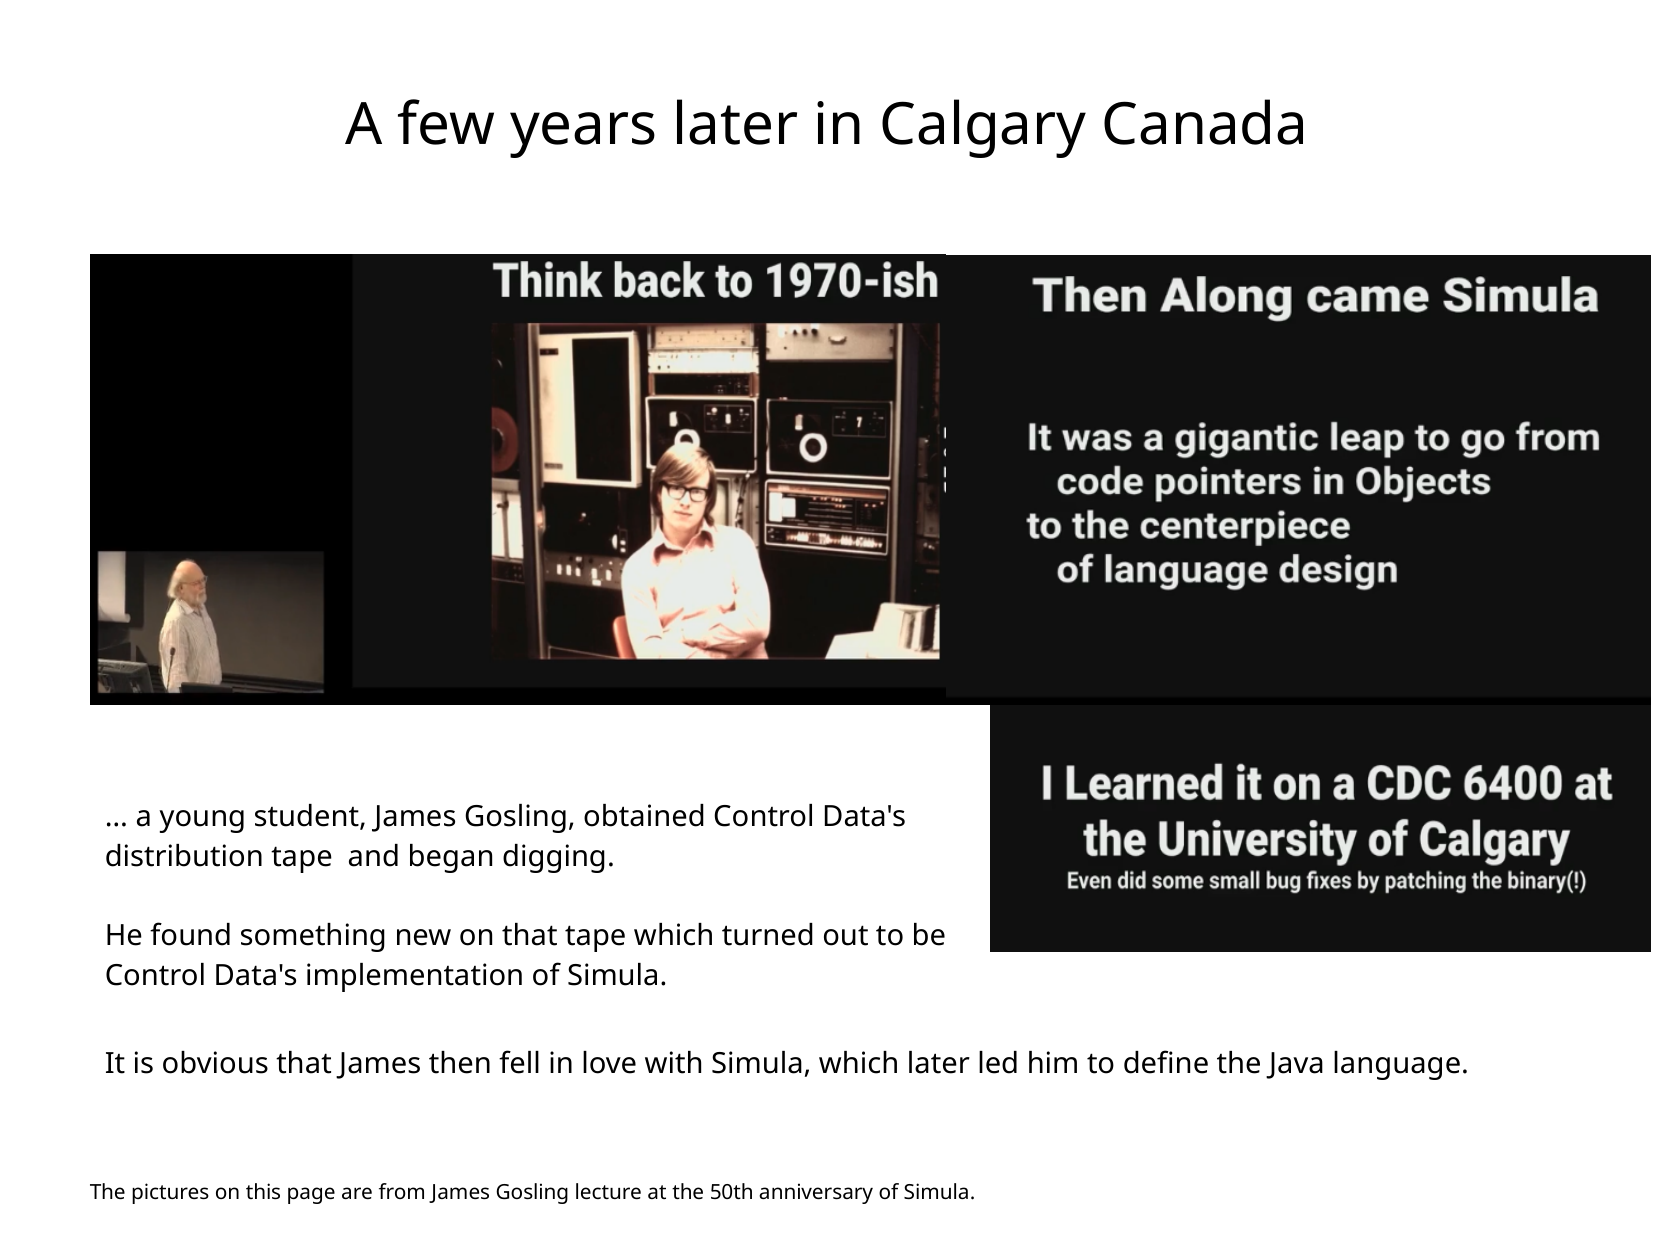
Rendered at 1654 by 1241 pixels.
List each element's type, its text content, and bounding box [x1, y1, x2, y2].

text_box … a young student, James Gosling, obtained Control Data's distribution tape and began digging. He found something new on that tape which turned out to be Control Data's implementation of Simula. [90, 787, 976, 1007]
title A few years later in Calgary Canada [82, 49, 1571, 196]
text_box It is obvious that James then fell in love with Simula, which later led him to define the Java language. [90, 1035, 1639, 1091]
picture [90, 254, 1651, 952]
text_box The pictures on this page are from James Gosling lecture at the 50th anniversary of Simula. [75, 1170, 1036, 1216]
